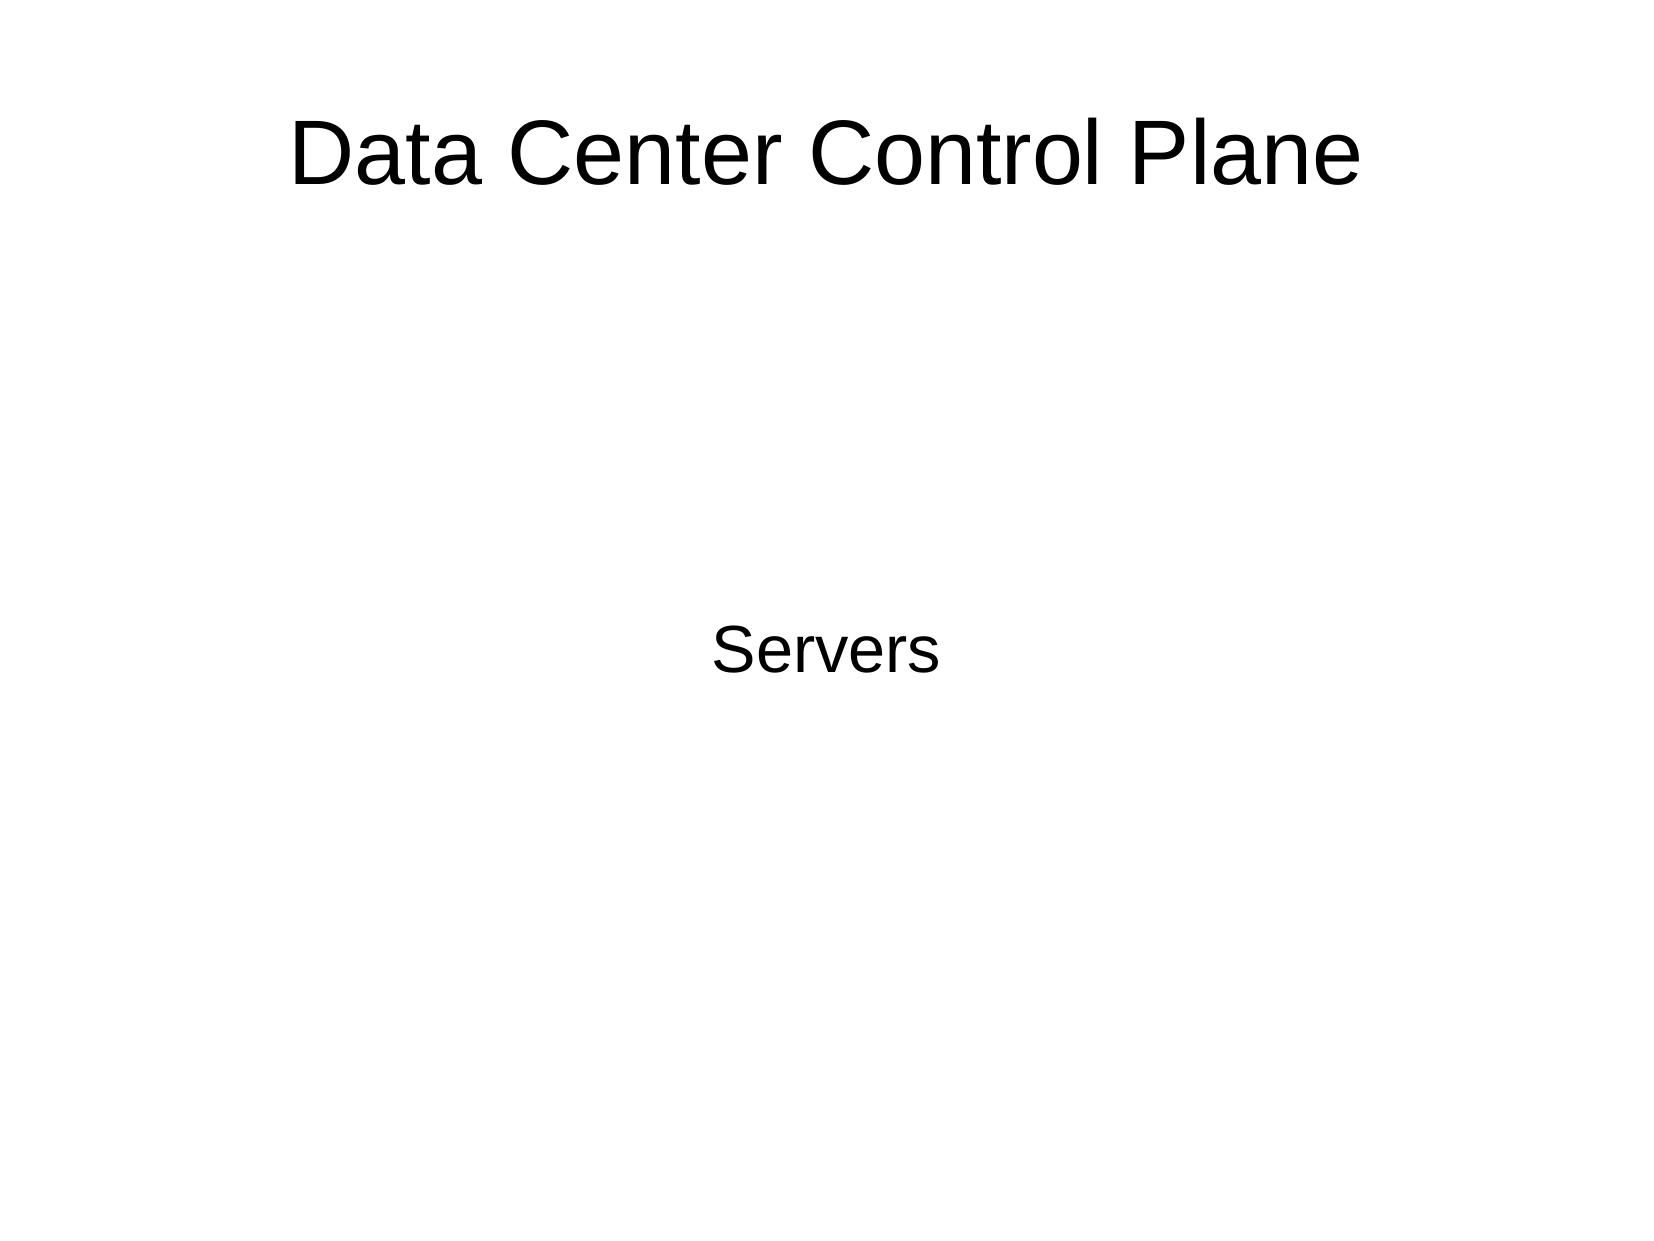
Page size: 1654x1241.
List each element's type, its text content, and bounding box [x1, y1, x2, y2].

subtitle Servers [82, 290, 1571, 1010]
title Data Center Control Plane [82, 49, 1571, 257]
